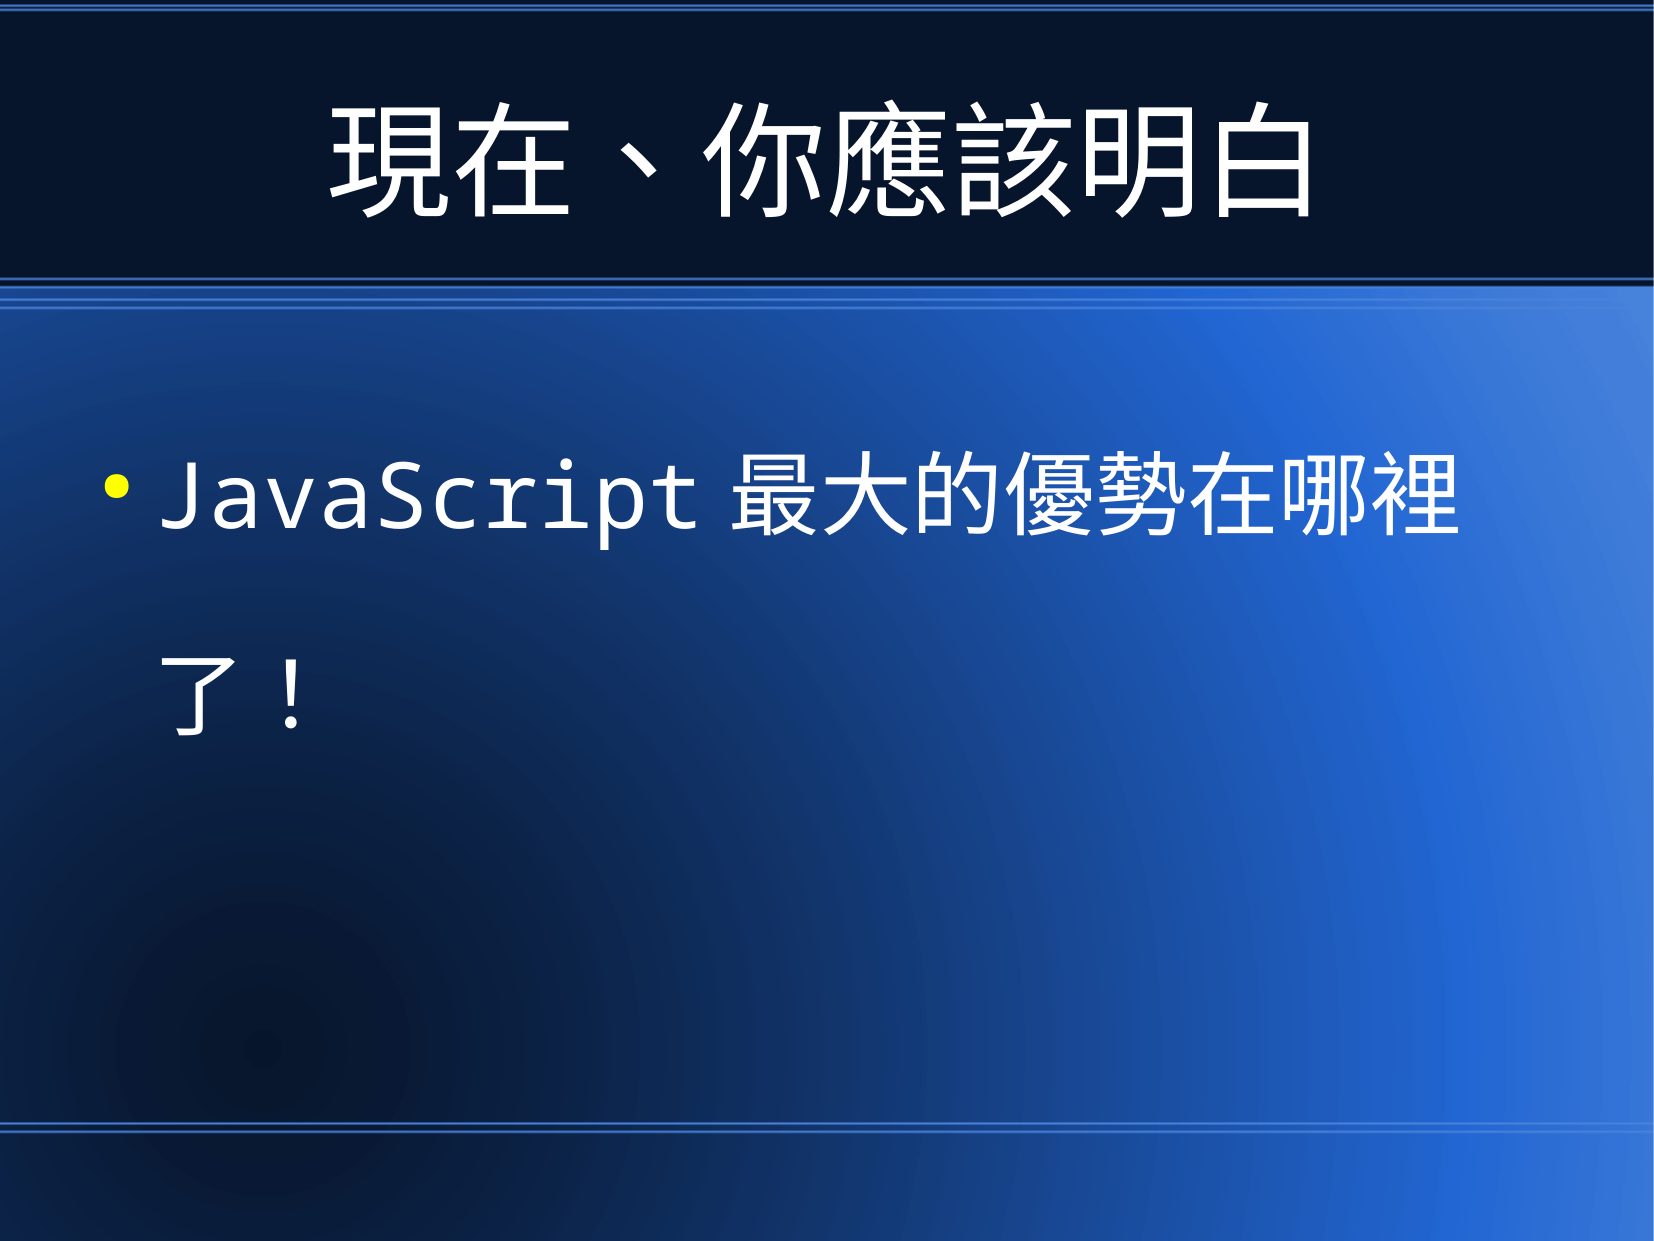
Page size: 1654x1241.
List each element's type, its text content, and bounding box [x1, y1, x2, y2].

list JavaScript最大的優勢在哪裡了！ [82, 355, 1571, 1241]
title 現在、你應該明白 [82, 49, 1571, 257]
picture [0, 0, 1654, 1241]
